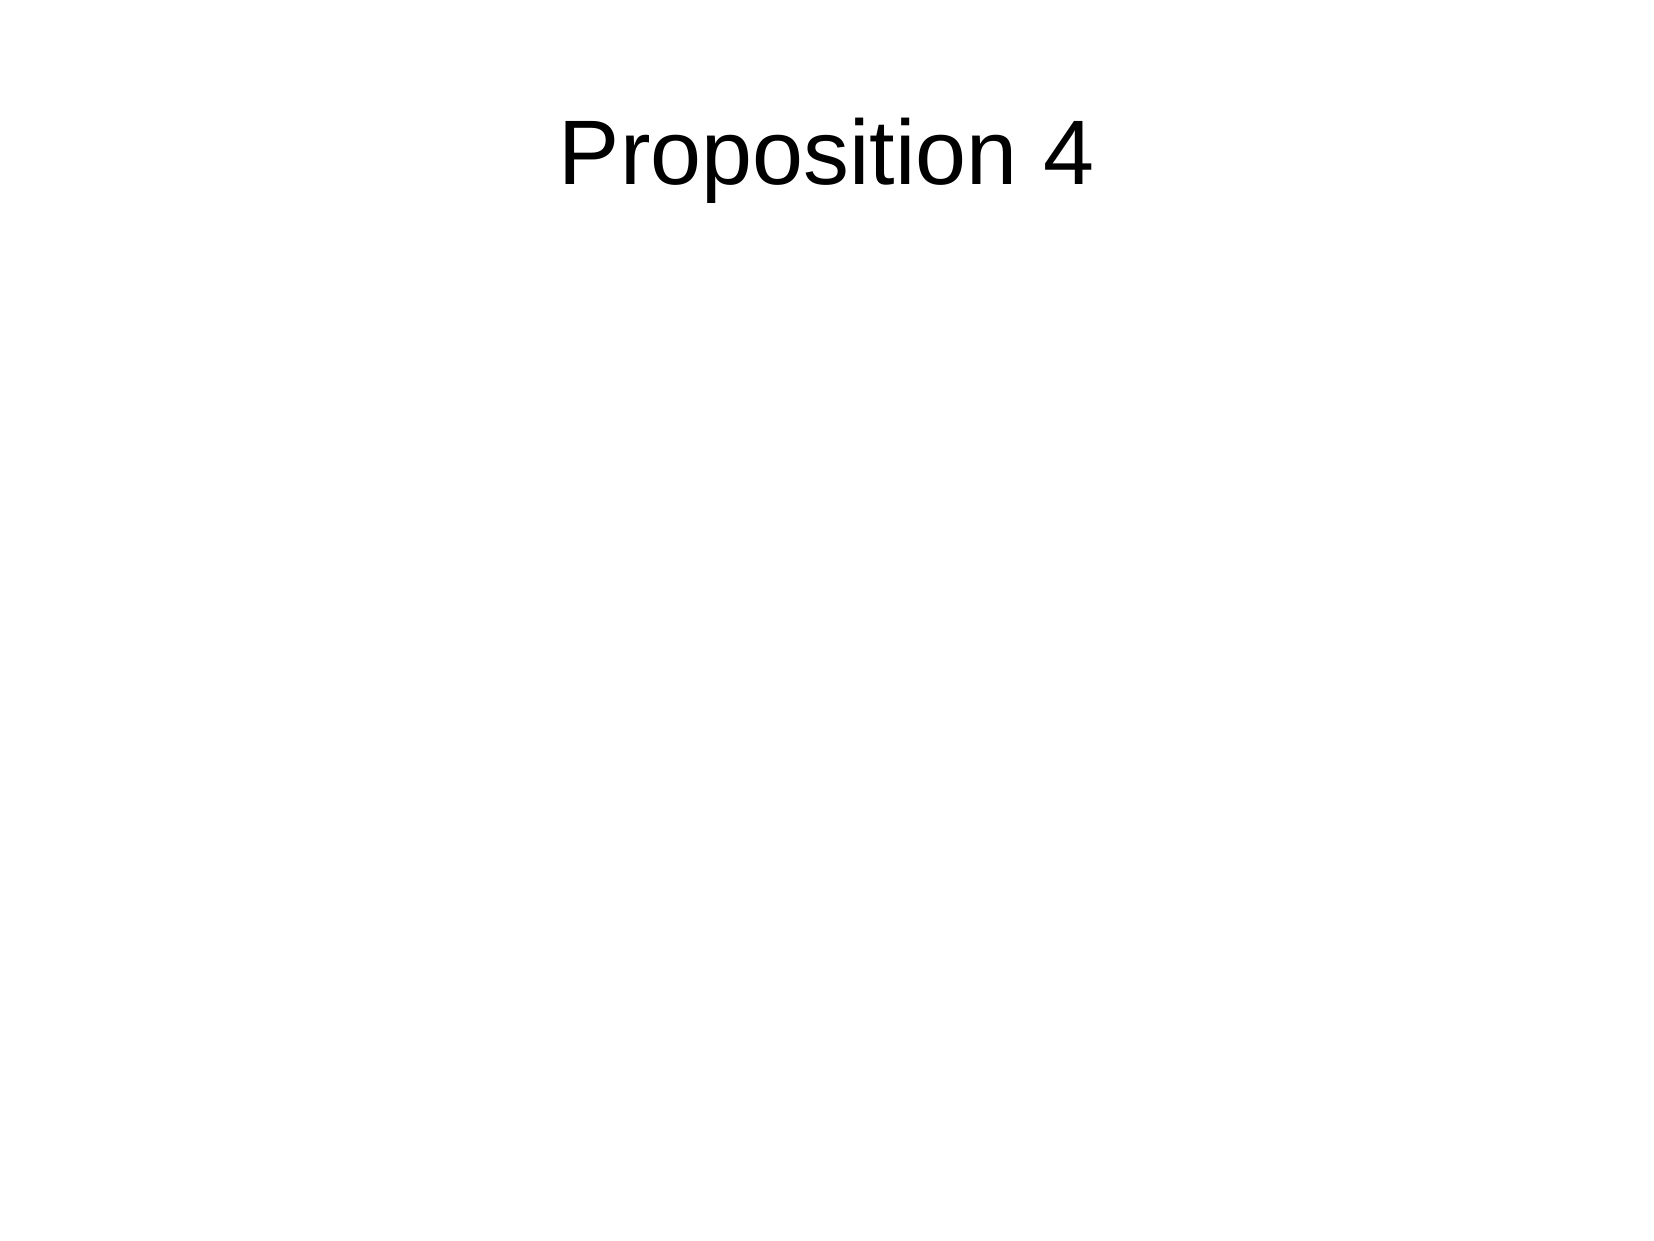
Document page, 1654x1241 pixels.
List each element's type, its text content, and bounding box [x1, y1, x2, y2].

title Proposition 4 [82, 49, 1571, 257]
